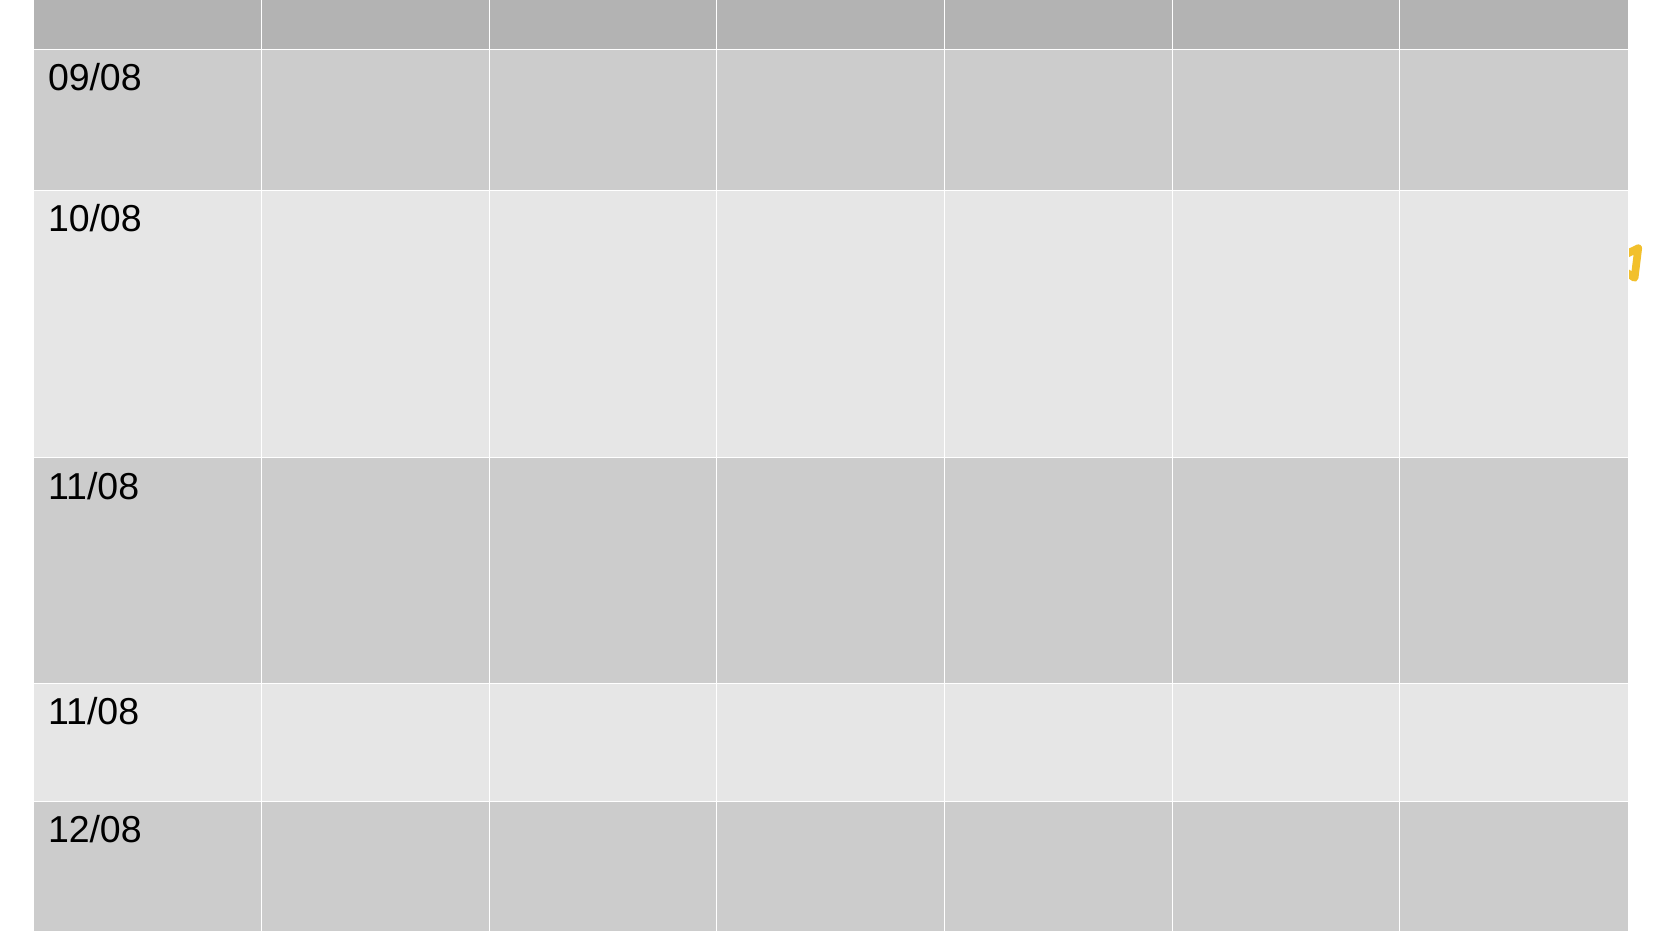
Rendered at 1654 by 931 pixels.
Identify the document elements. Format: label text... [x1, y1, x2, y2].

table_cell [945, 684, 1172, 801]
table_cell [1173, 191, 1399, 457]
table_cell [1400, 802, 1628, 931]
table_cell [945, 458, 1172, 683]
table_cell [717, 802, 944, 931]
table_cell [945, 802, 1172, 931]
table_cell 11/08 [34, 458, 261, 683]
table_cell 10/08 [34, 191, 261, 457]
table_cell [717, 458, 944, 683]
table_header [1173, 0, 1399, 49]
table_cell [262, 191, 489, 457]
table_cell [262, 458, 489, 683]
table_cell [717, 684, 944, 801]
table_cell [717, 50, 944, 190]
table_header [945, 0, 1172, 49]
table_cell [490, 191, 716, 457]
table_cell [717, 191, 944, 457]
table_cell [1400, 684, 1628, 801]
table_header [1400, 0, 1628, 49]
table_cell [945, 50, 1172, 190]
table_cell [1400, 50, 1628, 190]
table_cell [490, 684, 716, 801]
table_header [262, 0, 489, 49]
table_header [717, 0, 944, 49]
table_cell [490, 802, 716, 931]
table_cell [262, 802, 489, 931]
table_cell [1173, 458, 1399, 683]
table_cell [262, 684, 489, 801]
table_cell [262, 50, 489, 190]
table_cell [1400, 191, 1628, 457]
table_cell 12/08 [34, 802, 261, 931]
table_header [34, 0, 261, 49]
table_header [490, 0, 716, 49]
table_cell [1173, 802, 1399, 931]
table_cell [1173, 684, 1399, 801]
table_cell [1400, 458, 1628, 683]
table_cell 11/08 [34, 684, 261, 801]
table_cell [1173, 50, 1399, 190]
table_cell [945, 191, 1172, 457]
table_cell [490, 50, 716, 190]
table_cell 09/08 [34, 50, 261, 190]
table_cell [490, 458, 716, 683]
